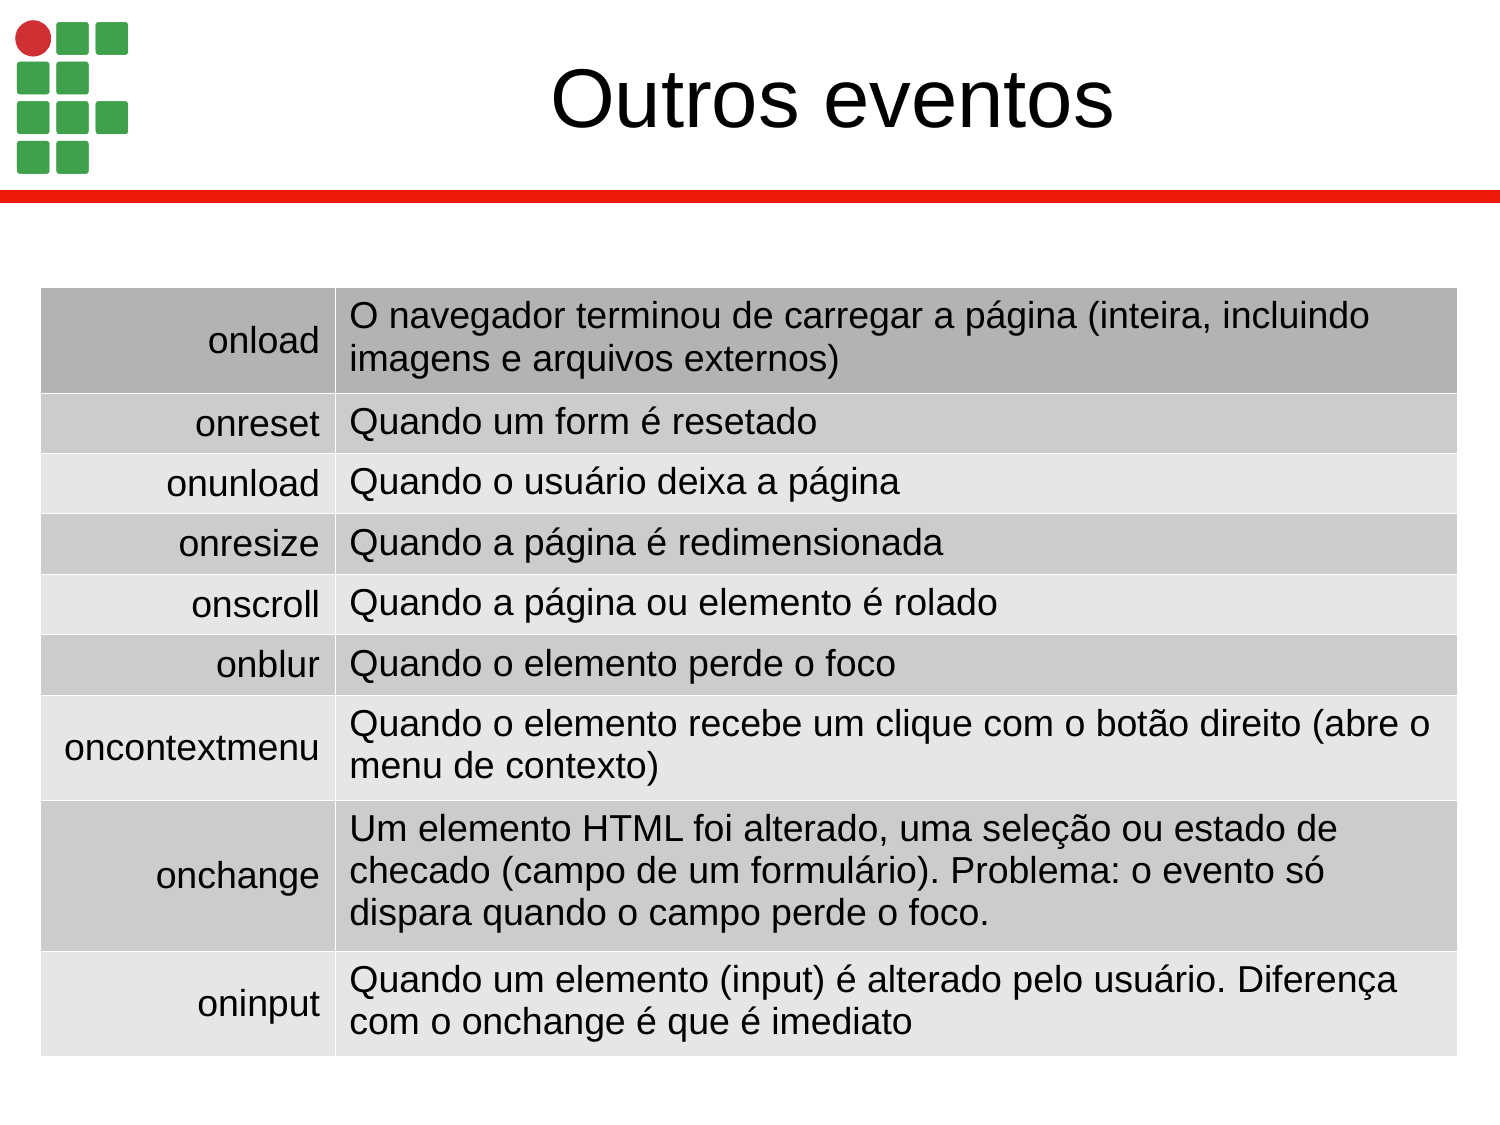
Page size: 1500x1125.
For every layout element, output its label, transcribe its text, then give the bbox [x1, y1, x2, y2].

table_cell oninput [41, 952, 335, 1056]
picture [14, 16, 130, 178]
table_cell Quando um elemento (input) é alterado pelo usuário. Diferença com o onchange é que é imediato [336, 952, 1457, 1056]
table_cell Quando o elemento recebe um clique com o botão direito (abre o menu de contexto) [336, 696, 1457, 800]
table_cell Quando o usuário deixa a página [336, 454, 1457, 513]
table_cell onresize [41, 514, 335, 574]
table_cell onunload [41, 454, 335, 513]
table_cell Quando o elemento perde o foco [336, 635, 1457, 695]
title Outros eventos [165, 0, 1500, 202]
table_cell Um elemento HTML foi alterado, uma seleção ou estado de checado (campo de um formulário). Problema: o evento só dispara quando o campo perde o foco. [336, 801, 1457, 951]
table_cell onreset [41, 394, 335, 453]
table_cell onblur [41, 635, 335, 695]
table_cell onscroll [41, 575, 335, 634]
table_cell onchange [41, 801, 335, 951]
table_header onload [41, 288, 335, 393]
table_cell Quando um form é resetado [336, 394, 1457, 453]
table_cell oncontextmenu [41, 696, 335, 800]
table_header O navegador terminou de carregar a página (inteira, incluindo imagens e arquivos externos) [336, 288, 1457, 393]
table_cell Quando a página ou elemento é rolado [336, 575, 1457, 634]
table_cell Quando a página é redimensionada [336, 514, 1457, 574]
